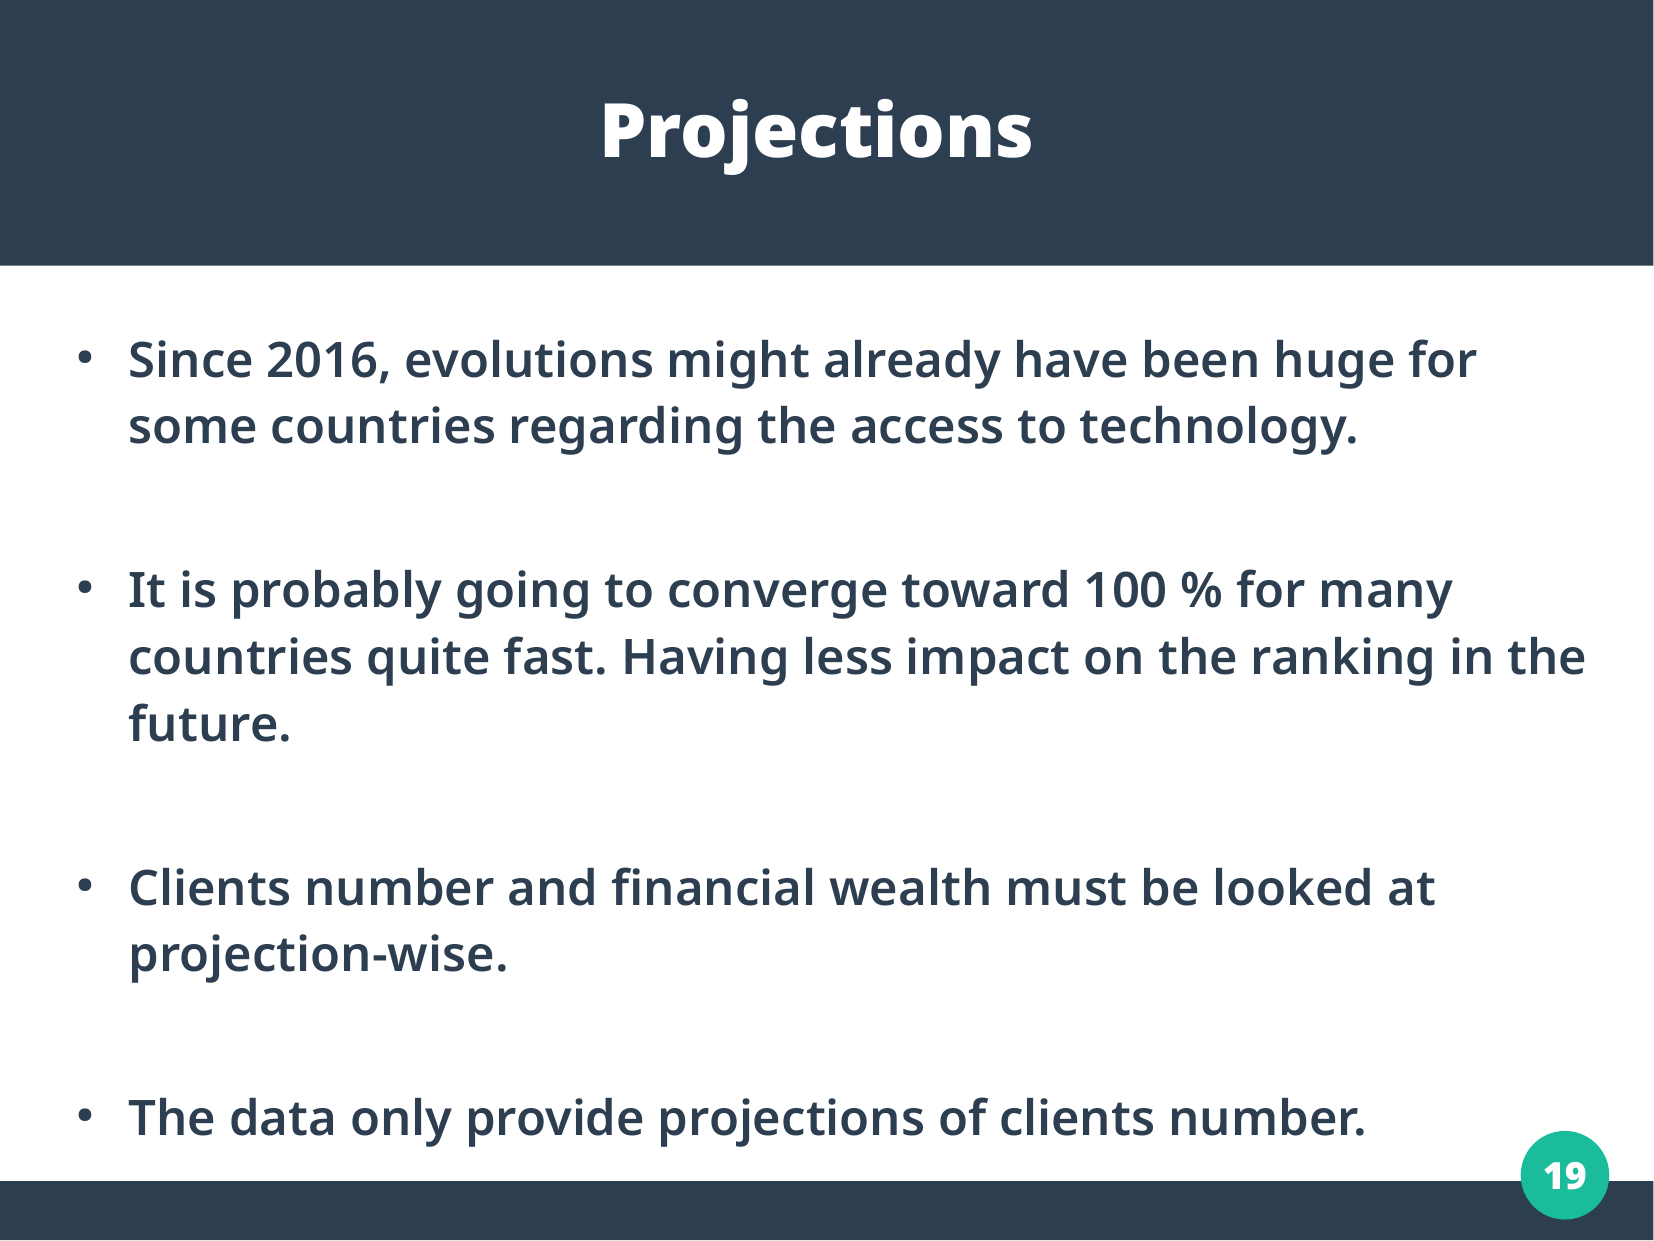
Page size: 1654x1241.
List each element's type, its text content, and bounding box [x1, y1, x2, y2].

list Since 2016, evolutions might already have been huge for some countries regarding the access to technology. It is probably going to converge toward 100 % for many countries quite fast. Having less impact on the ranking in the future. Clients number and financial wealth must be looked at projection-wise. The data only provide projections of clients number. [59, 324, 1595, 1152]
title Projections [59, 49, 1595, 207]
